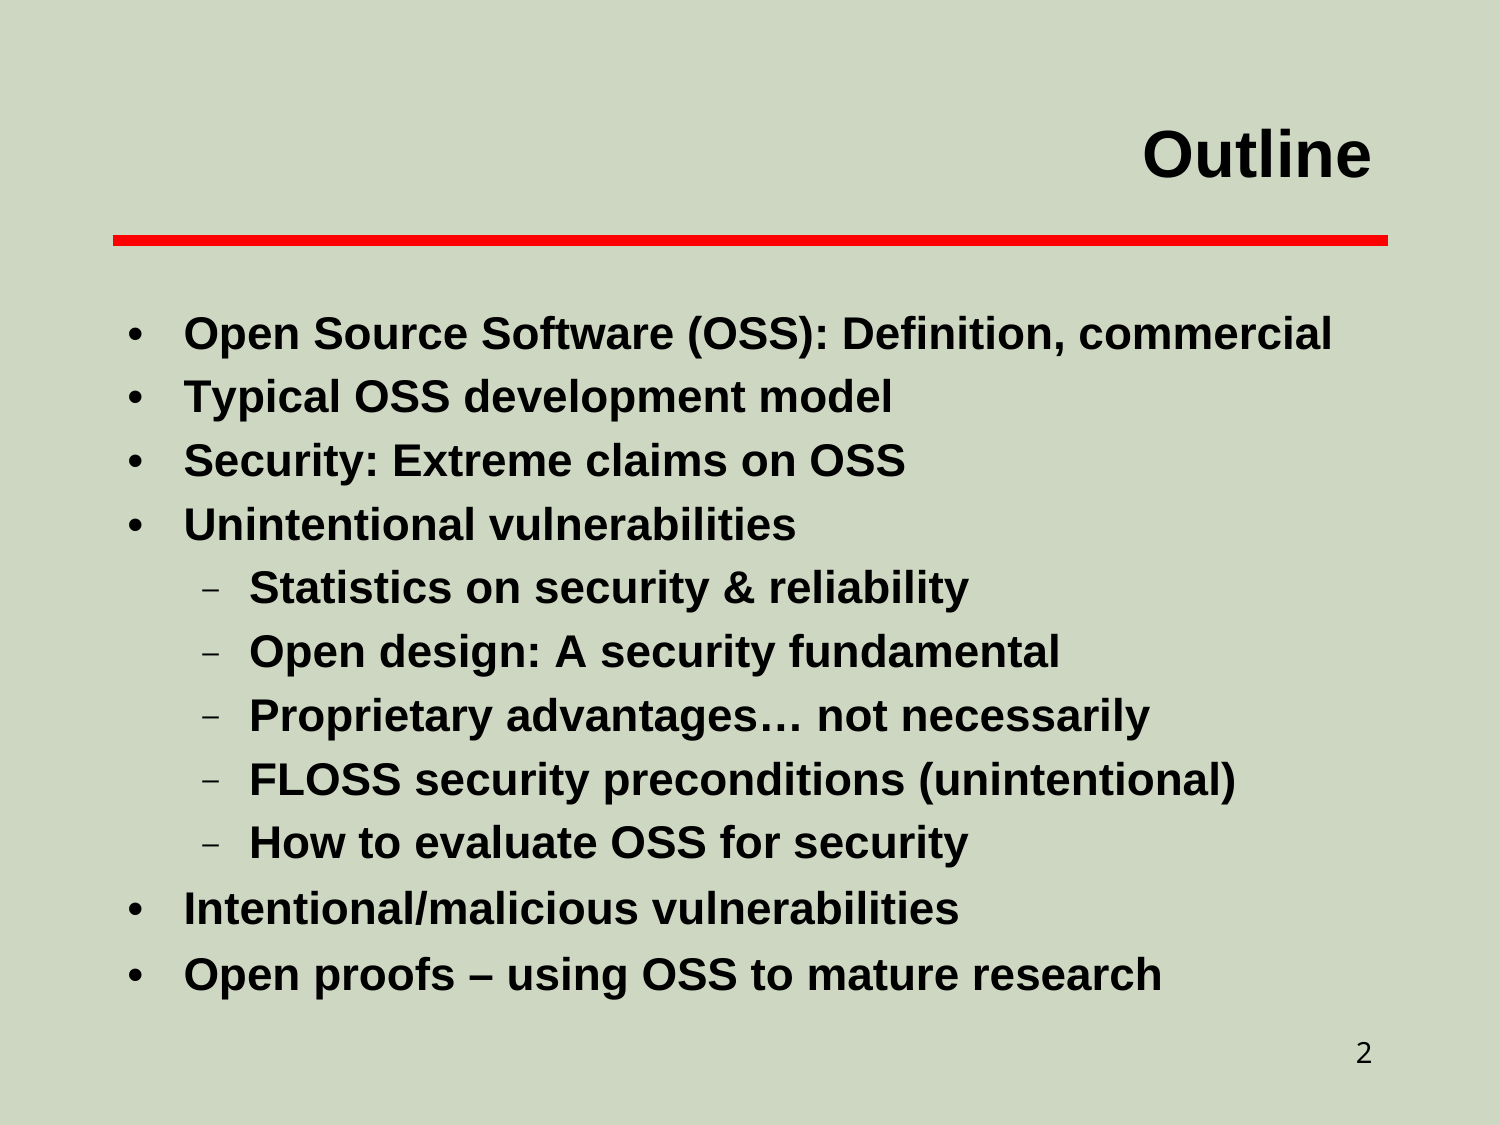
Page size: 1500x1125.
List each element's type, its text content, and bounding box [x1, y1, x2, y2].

title Outline [337, 85, 1388, 224]
list Open Source Software (OSS): Definition, commercial Typical OSS development model Security: Extreme claims on OSS Unintentional vulnerabilities Statistics on security & reliability Open design: A security fundamental Proprietary advantages… not necessarily FLOSS security preconditions (unintentional) How to evaluate OSS for security Intentional/malicious vulnerabilities Open proofs – using OSS to mature research [112, 299, 1388, 1019]
